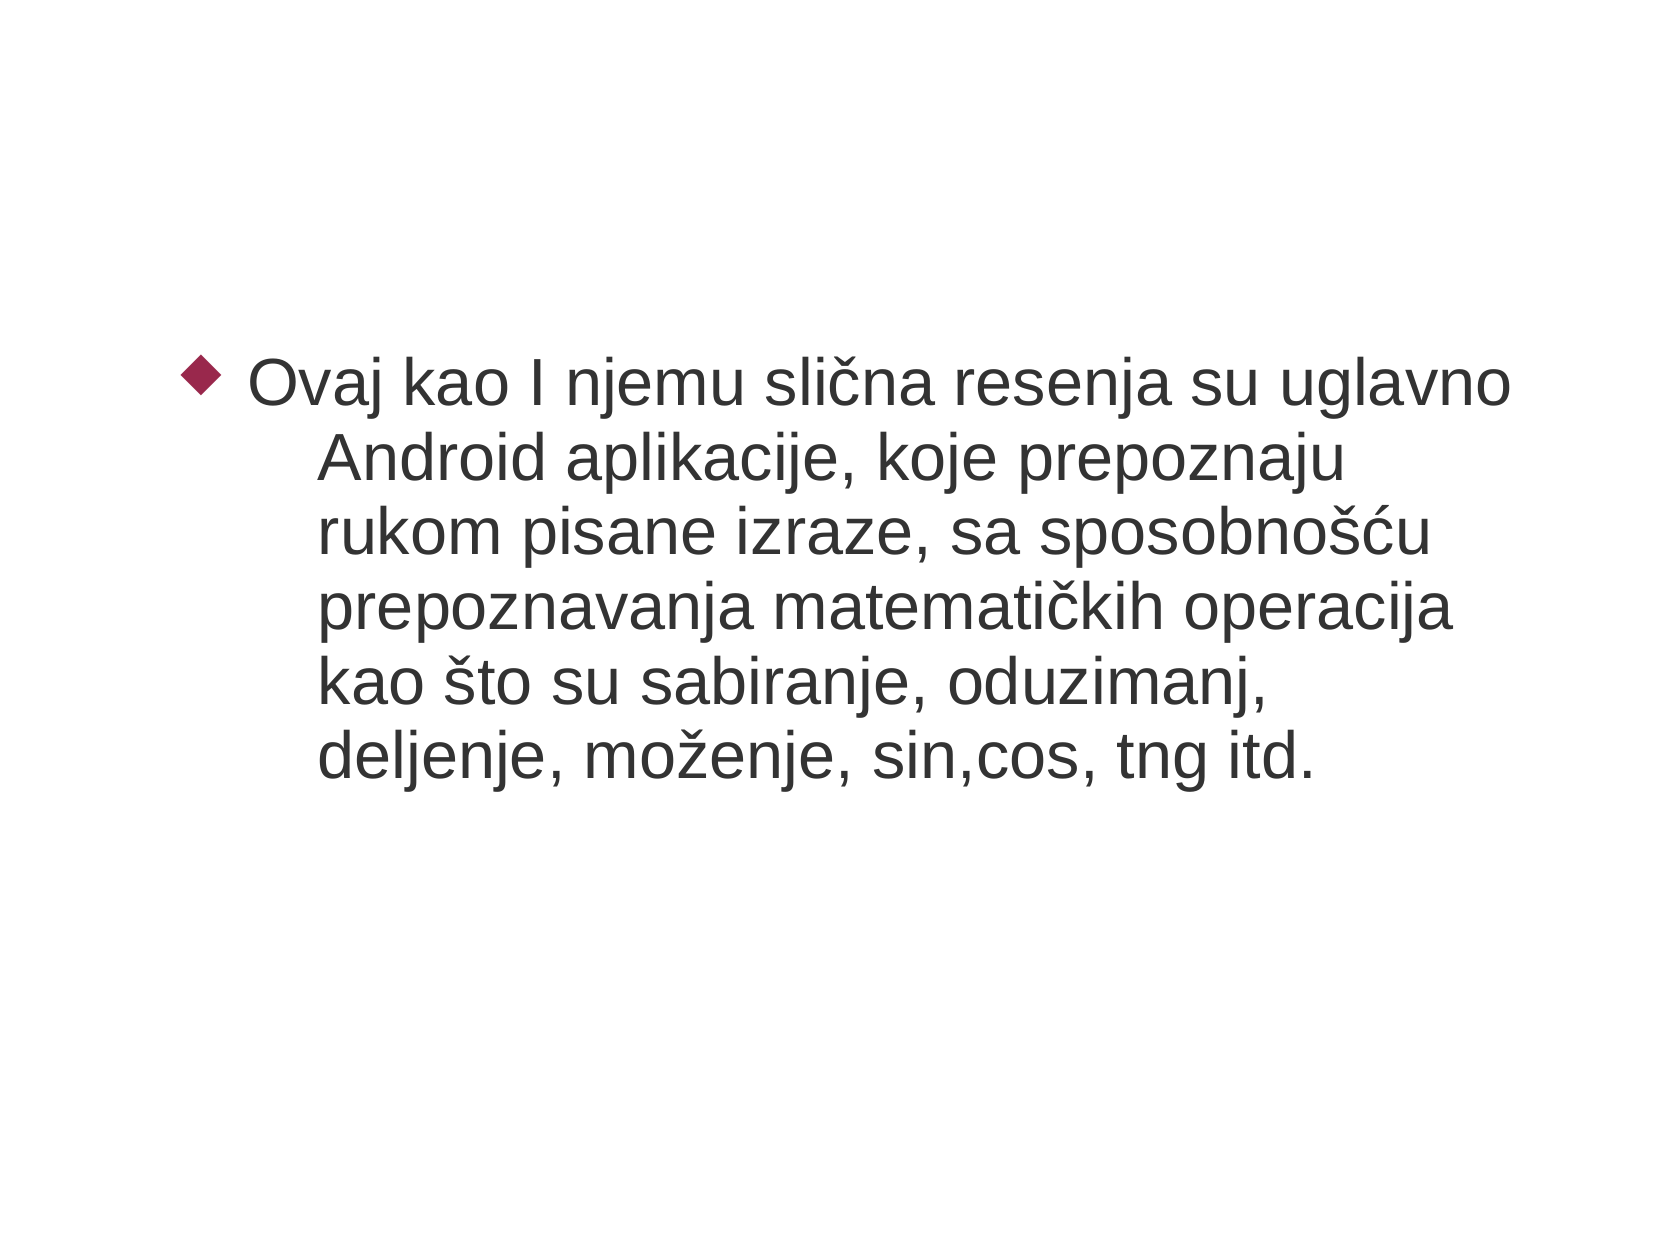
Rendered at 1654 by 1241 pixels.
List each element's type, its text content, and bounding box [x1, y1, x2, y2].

list Ovaj kao I njemu slična resenja su uglavno Android aplikacije, koje prepoznaju rukom pisane izraze, sa sposobnošću prepoznavanja matematičkih operacija kao što su sabiranje, oduzimanj, deljenje, moženje, sin,cos, tng itd. [152, 344, 1534, 1127]
